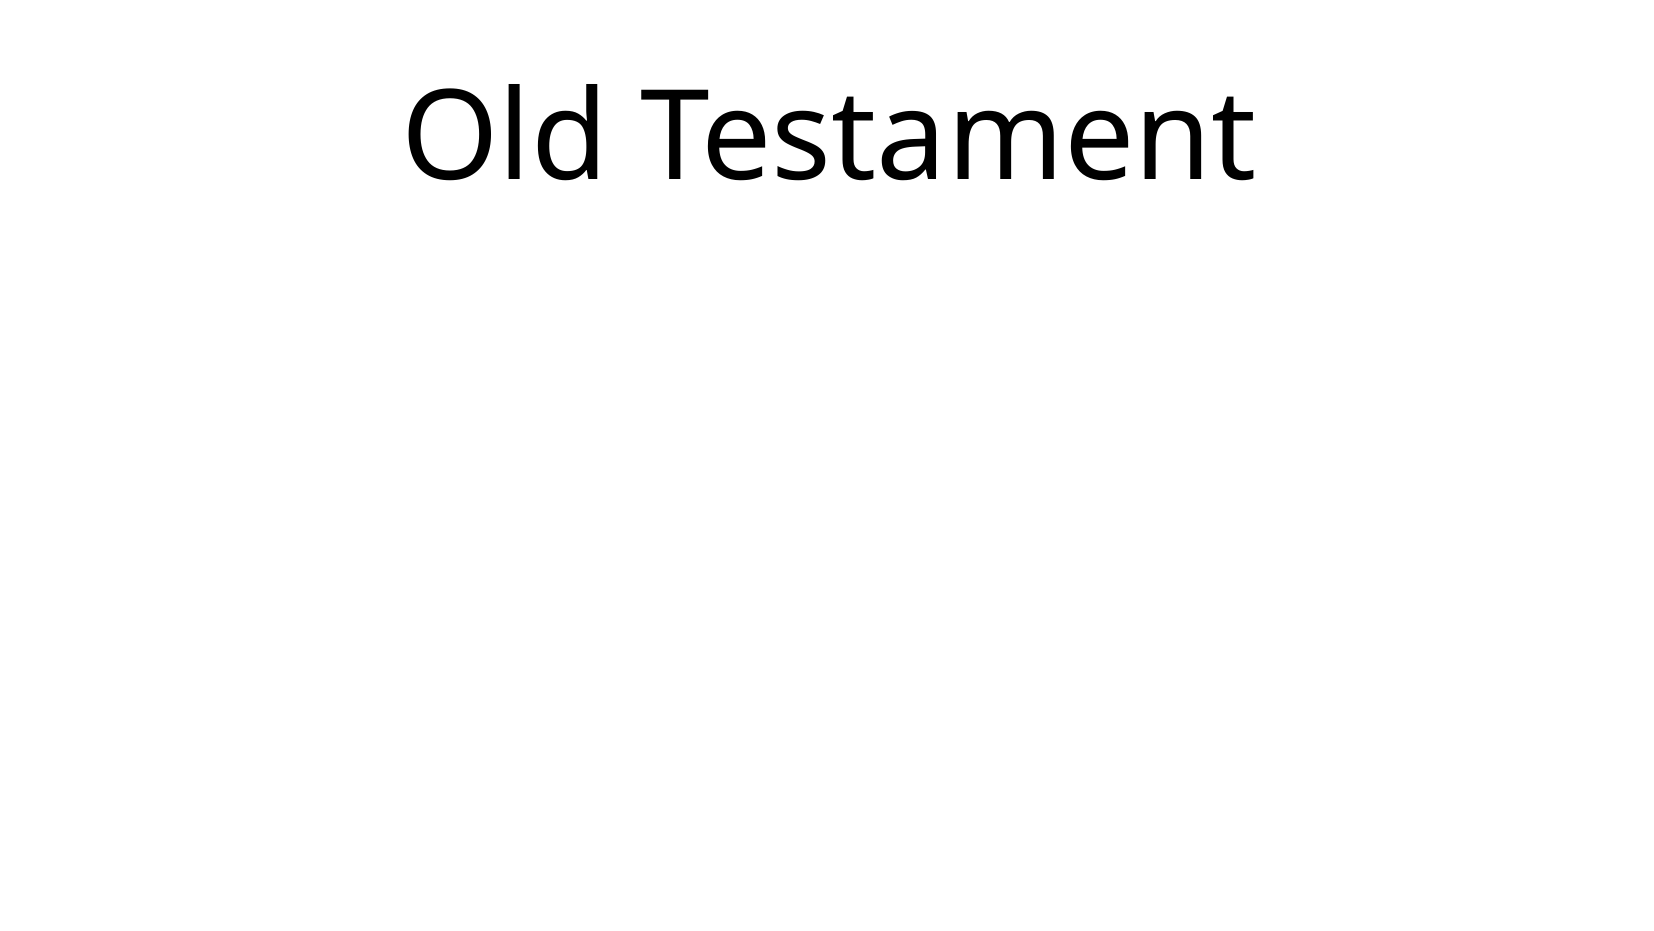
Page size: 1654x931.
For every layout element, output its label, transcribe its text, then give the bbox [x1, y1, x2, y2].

text_box Old Testament [94, 38, 1565, 241]
